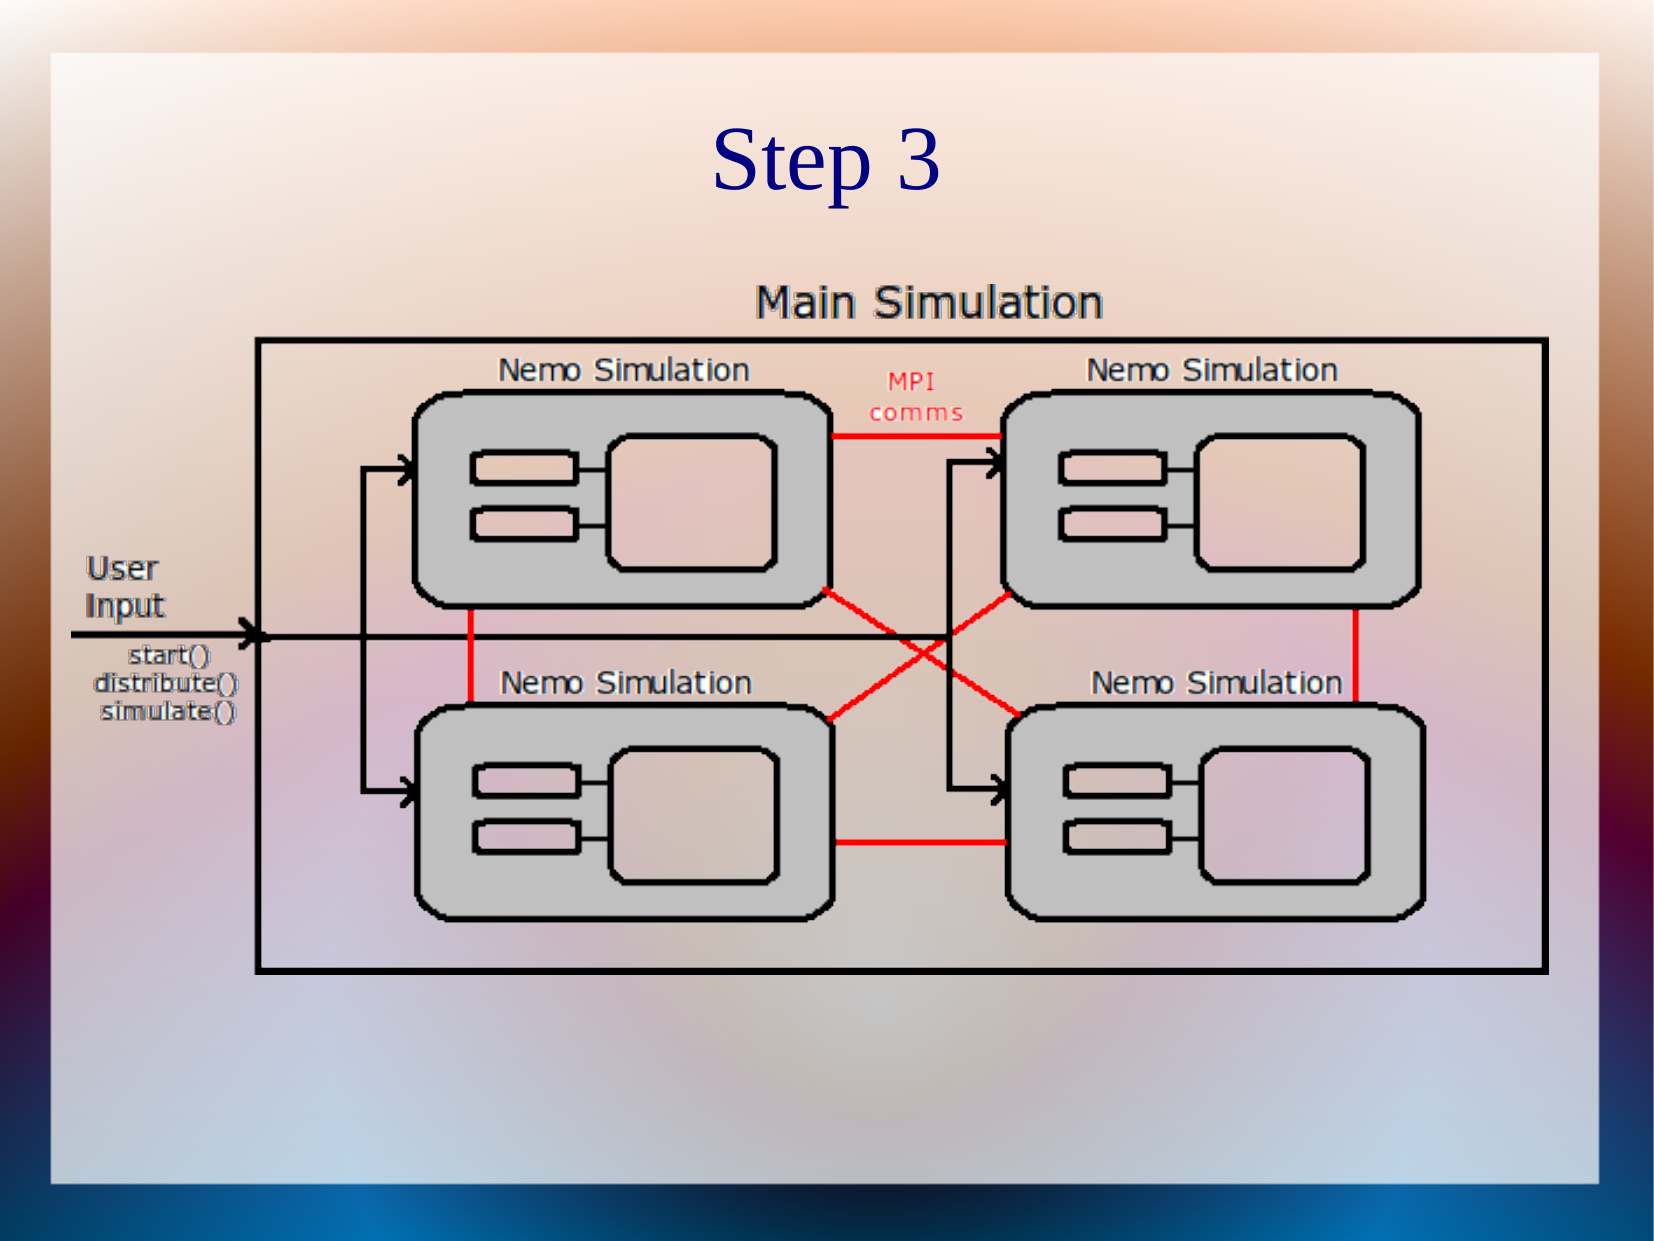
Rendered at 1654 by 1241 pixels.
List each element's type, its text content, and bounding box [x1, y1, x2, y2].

picture [0, 0, 1654, 1241]
title Step 3 [82, 55, 1571, 263]
